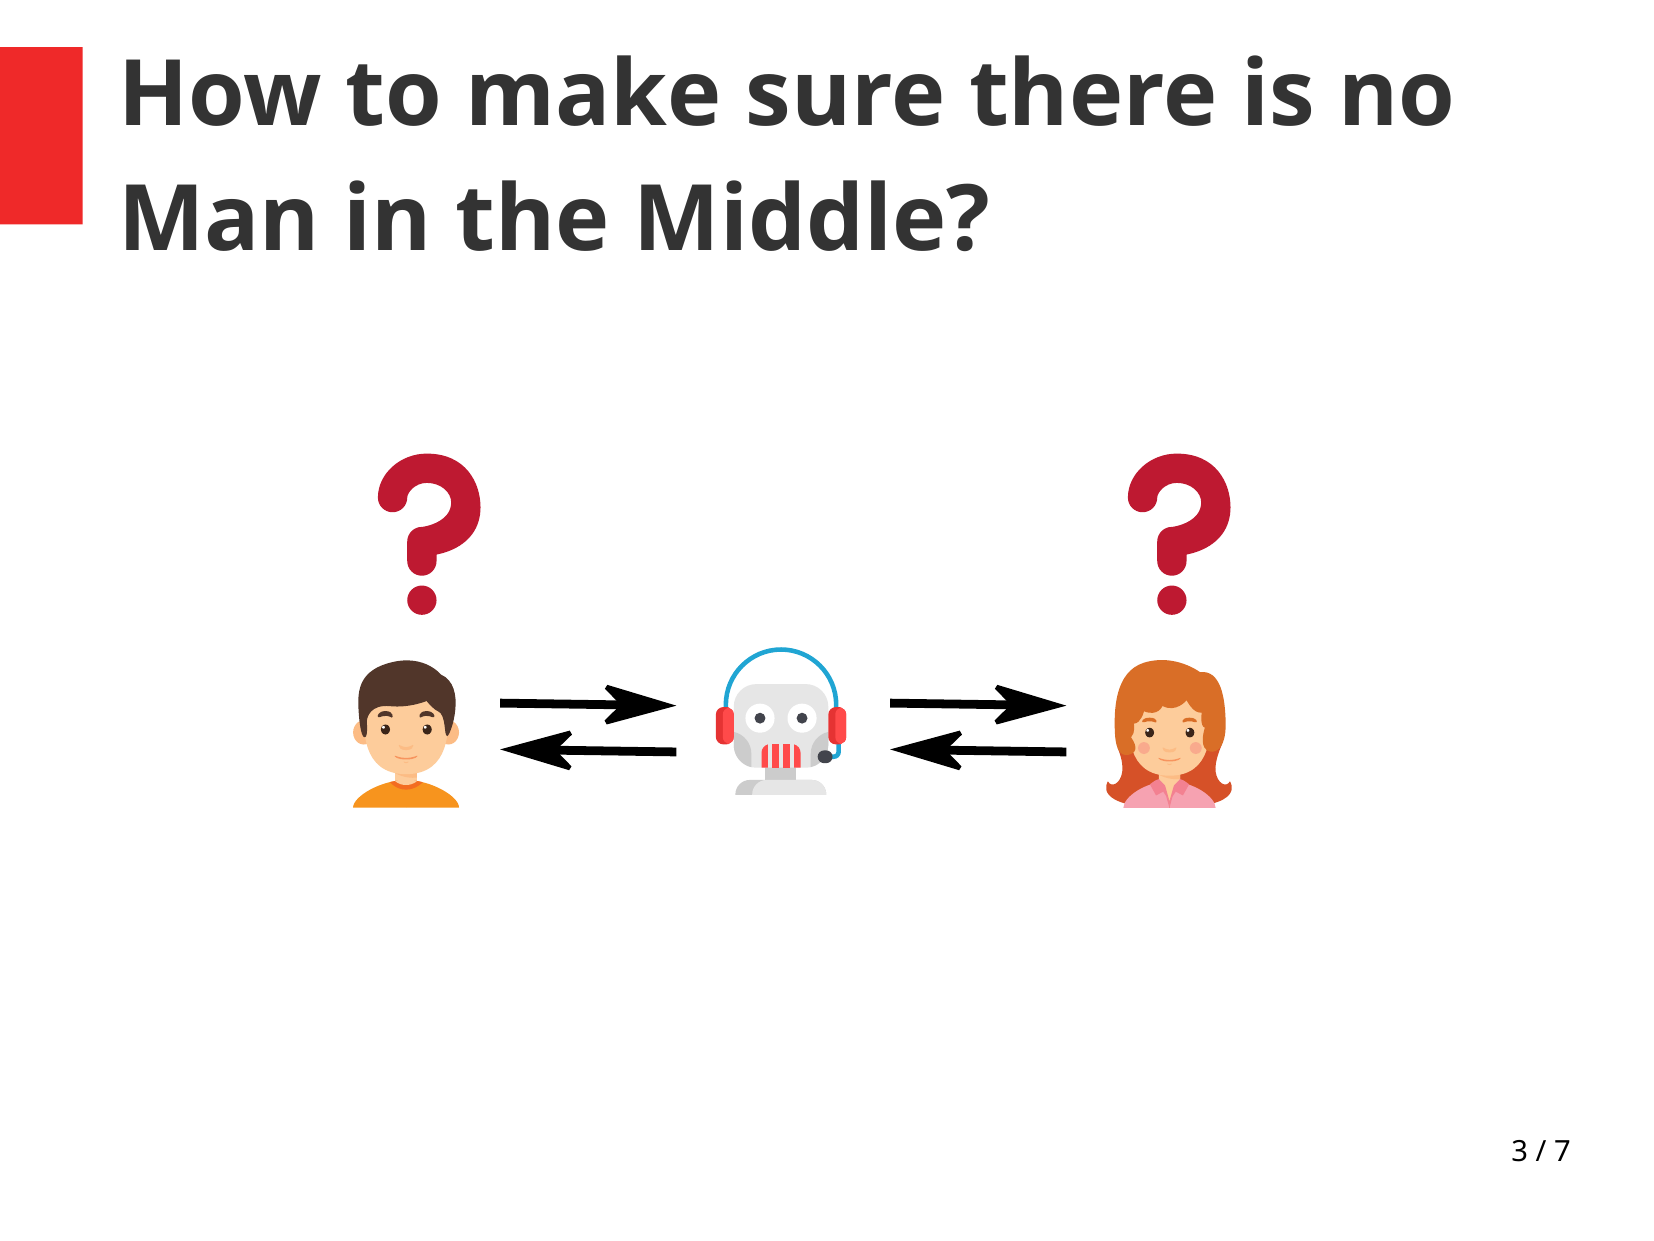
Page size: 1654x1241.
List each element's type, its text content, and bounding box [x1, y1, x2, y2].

picture [332, 330, 1381, 1051]
title How to make sure there is no Man in the Middle? [118, 45, 1571, 260]
